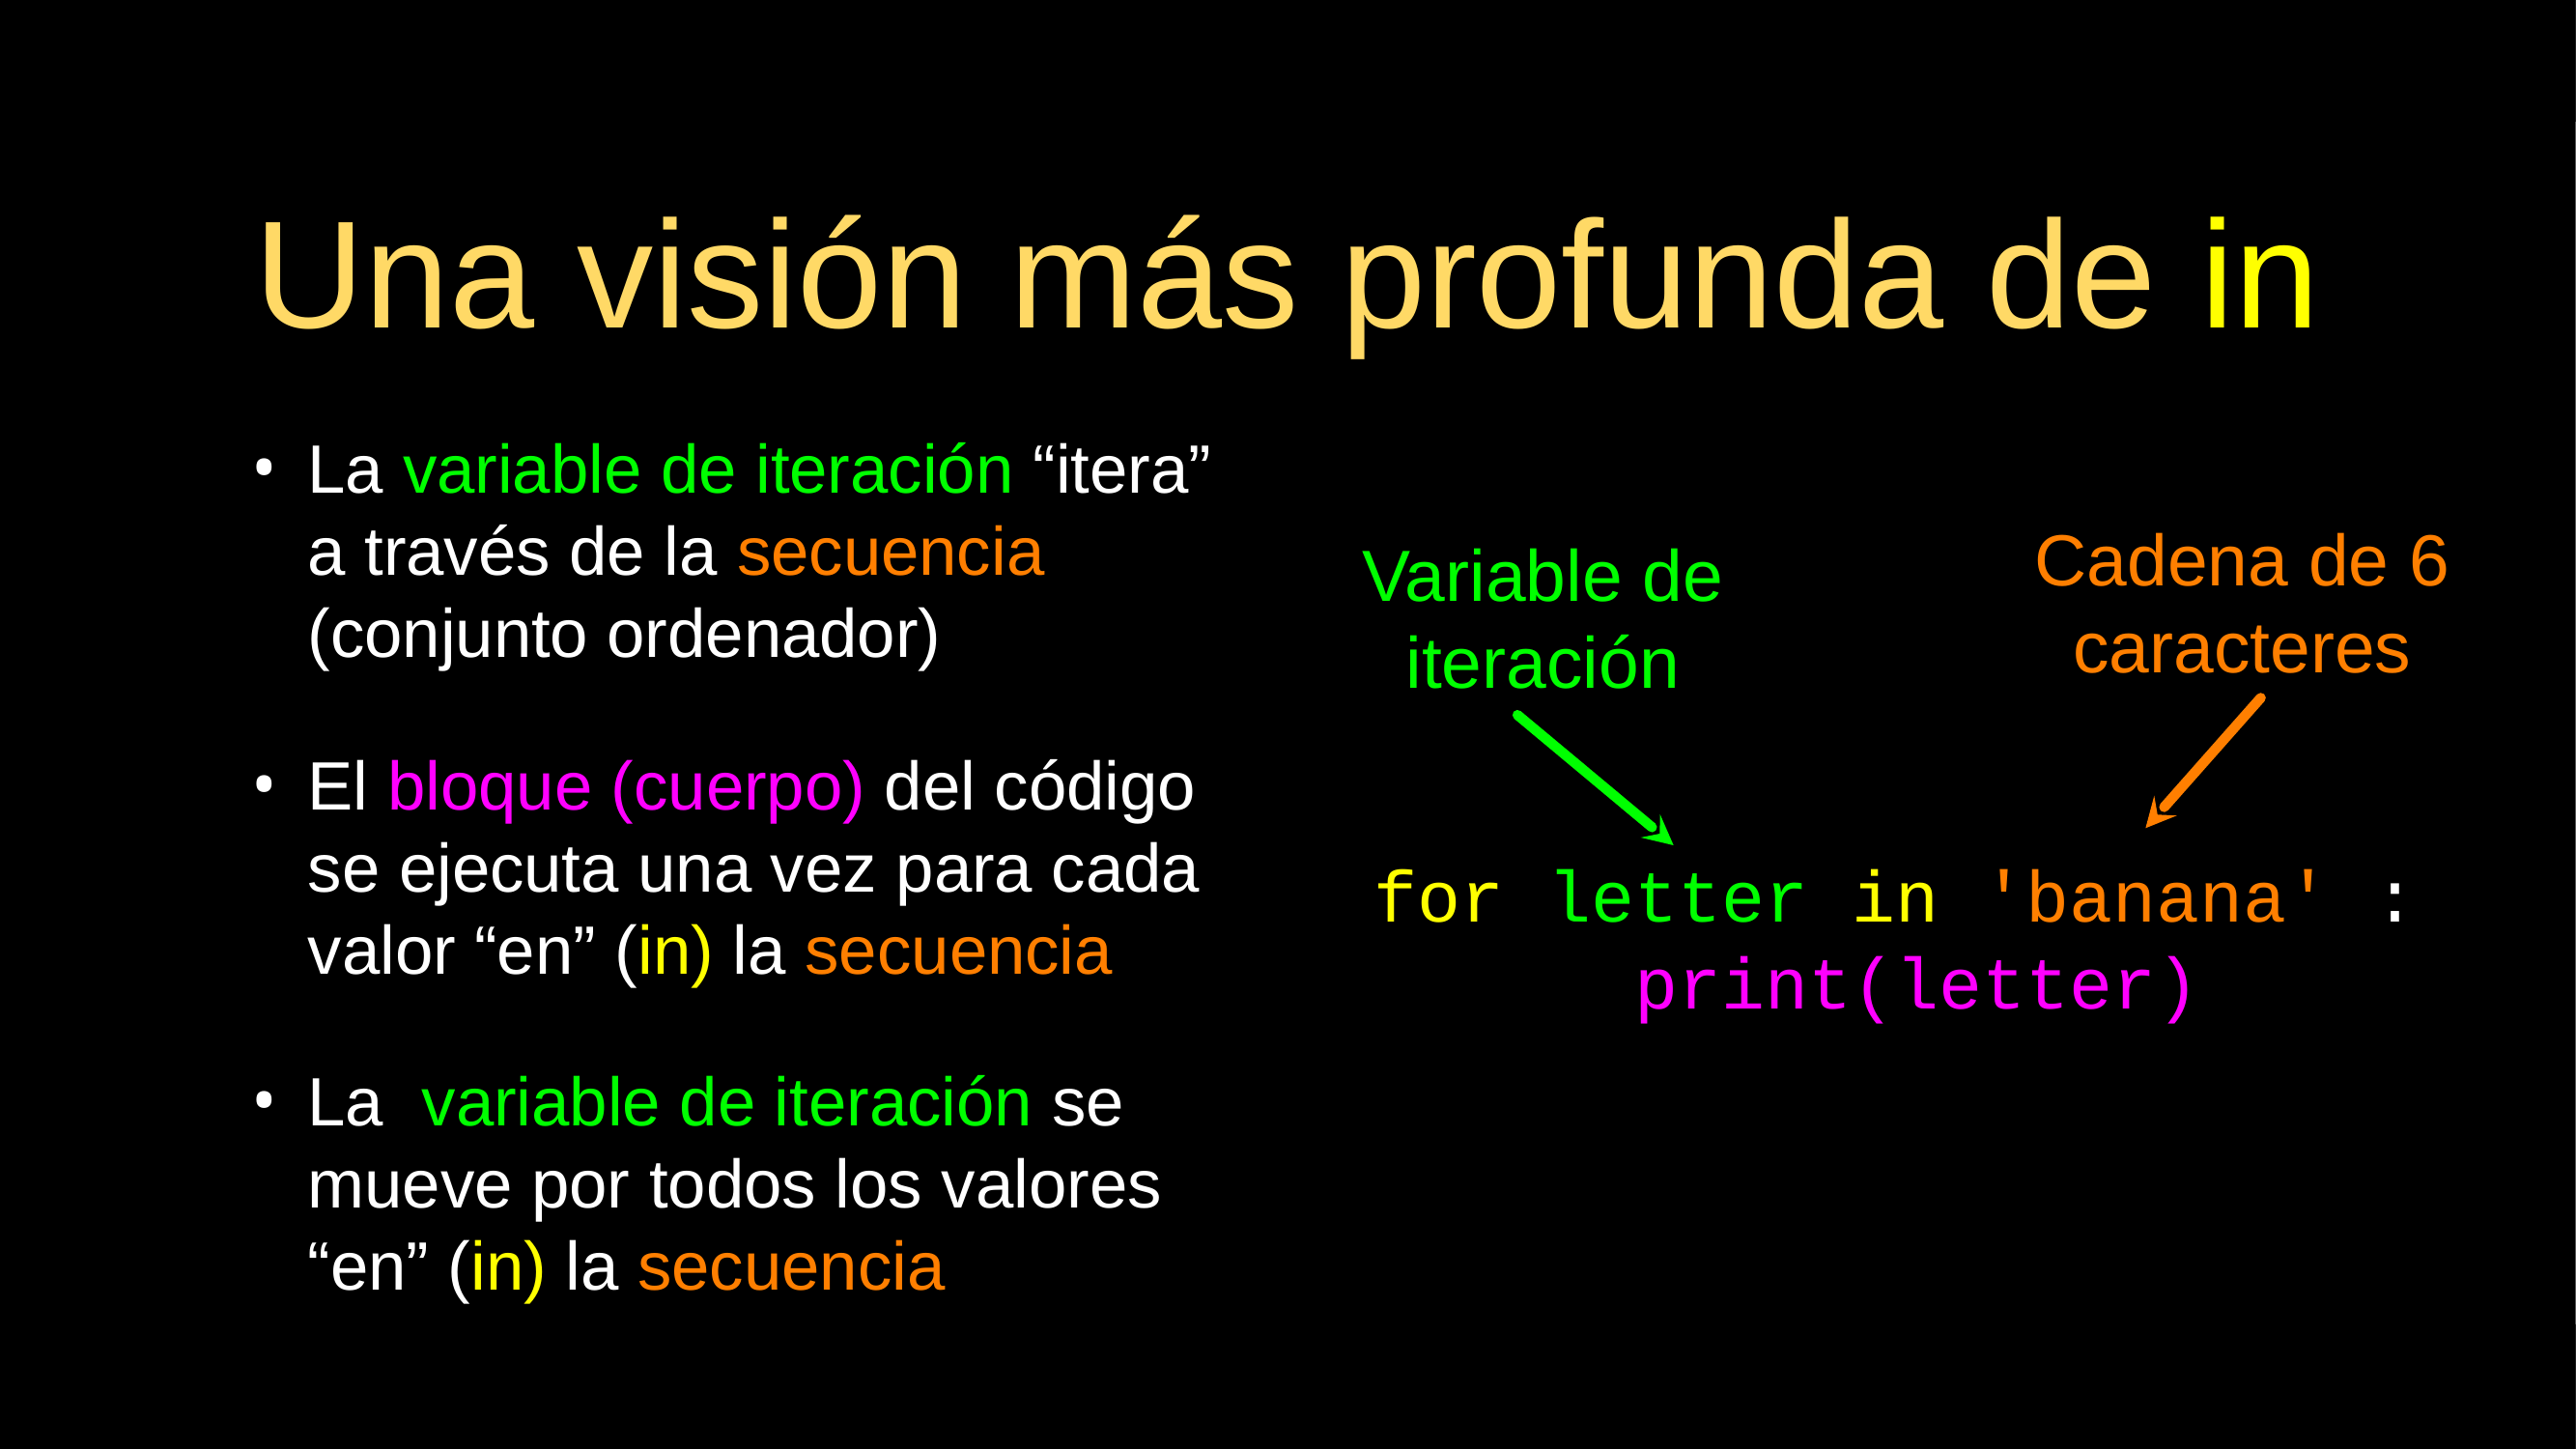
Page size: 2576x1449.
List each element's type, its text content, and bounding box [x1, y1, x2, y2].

list La variable de iteración “itera” a través de la secuencia (conjunto ordenador) El bloque (cuerpo) del código se ejecuta una vez para cada valor “en” (in) la secuencia La variable de iteración se mueve por todos los valores “en” (in) la secuencia [183, 412, 1243, 1317]
text_box for letter in 'banana' : print(letter) [1373, 828, 2514, 1046]
title Una visión más profunda de in [183, 131, 2391, 403]
text_box Cadena de 6 caracteres [1944, 514, 2540, 686]
text_box Variable de iteración [1285, 514, 1801, 718]
